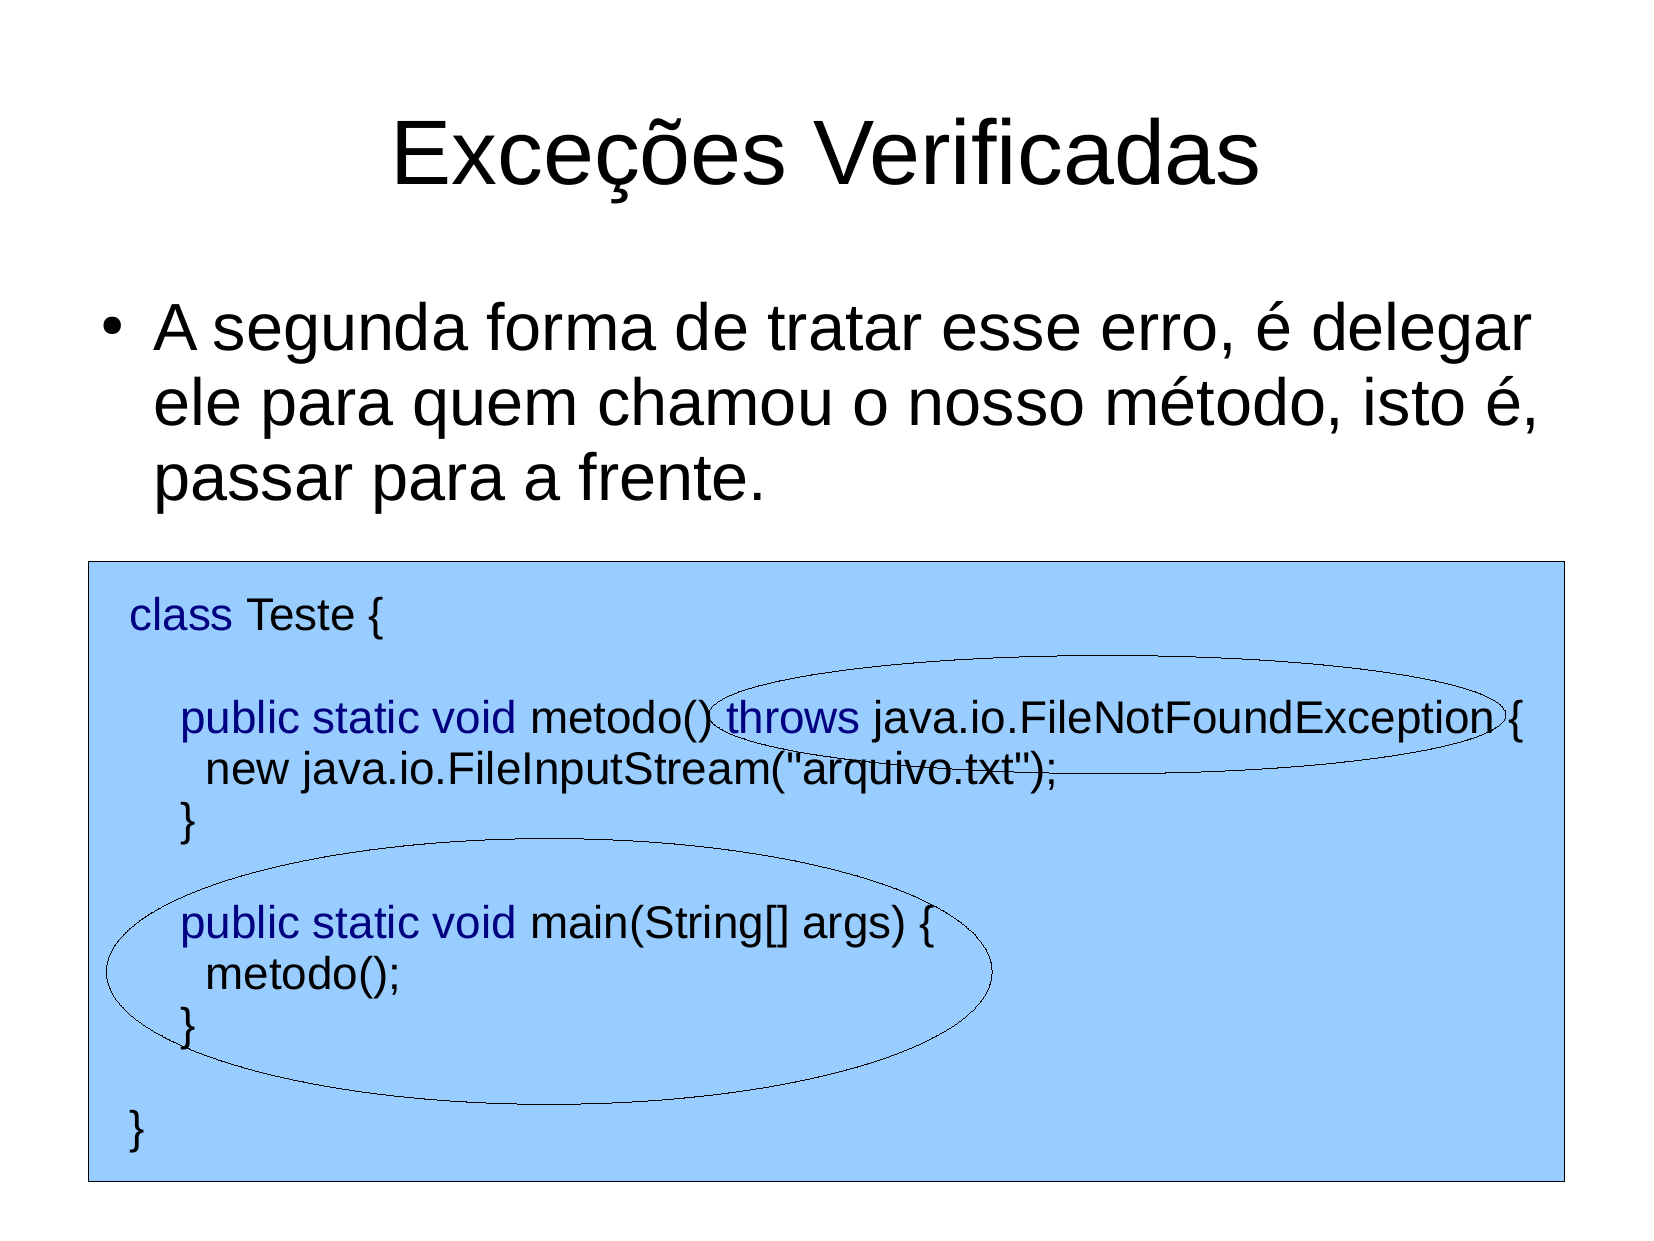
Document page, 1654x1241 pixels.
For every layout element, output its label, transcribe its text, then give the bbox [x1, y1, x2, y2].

title Exceções Verificadas [82, 49, 1571, 257]
text_box class Teste { public static void metodo() throws java.io.FileNotFoundException { new java.io.FileInputStream("arquivo.txt"); } public static void main(String[] args) { metodo(); } } [88, 561, 1565, 1182]
list A segunda forma de tratar esse erro, é delegar ele para quem chamou o nosso método, isto é, passar para a frente. [82, 290, 1571, 1109]
